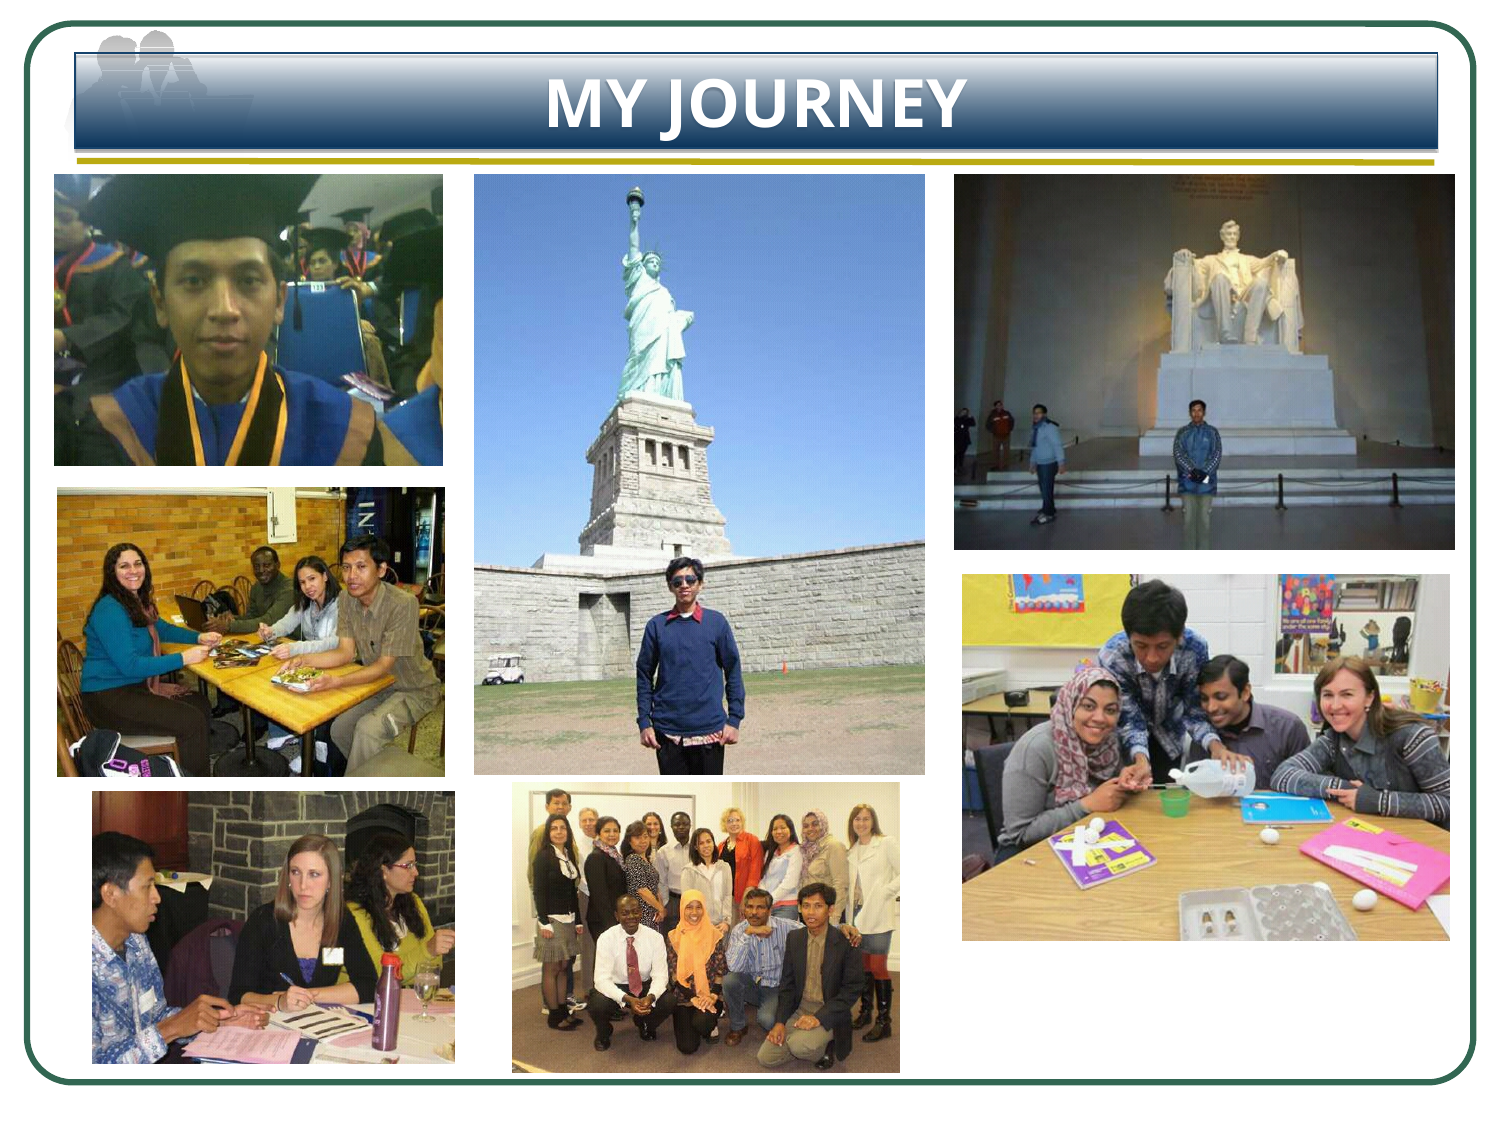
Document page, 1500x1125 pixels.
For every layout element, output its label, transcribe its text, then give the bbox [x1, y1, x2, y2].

picture [57, 487, 445, 777]
picture [474, 174, 925, 775]
picture [954, 174, 1455, 550]
picture [962, 574, 1450, 941]
picture [92, 791, 455, 1064]
picture [54, 174, 443, 466]
text_box MY JOURNEY [74, 52, 1438, 148]
picture [512, 782, 900, 1073]
